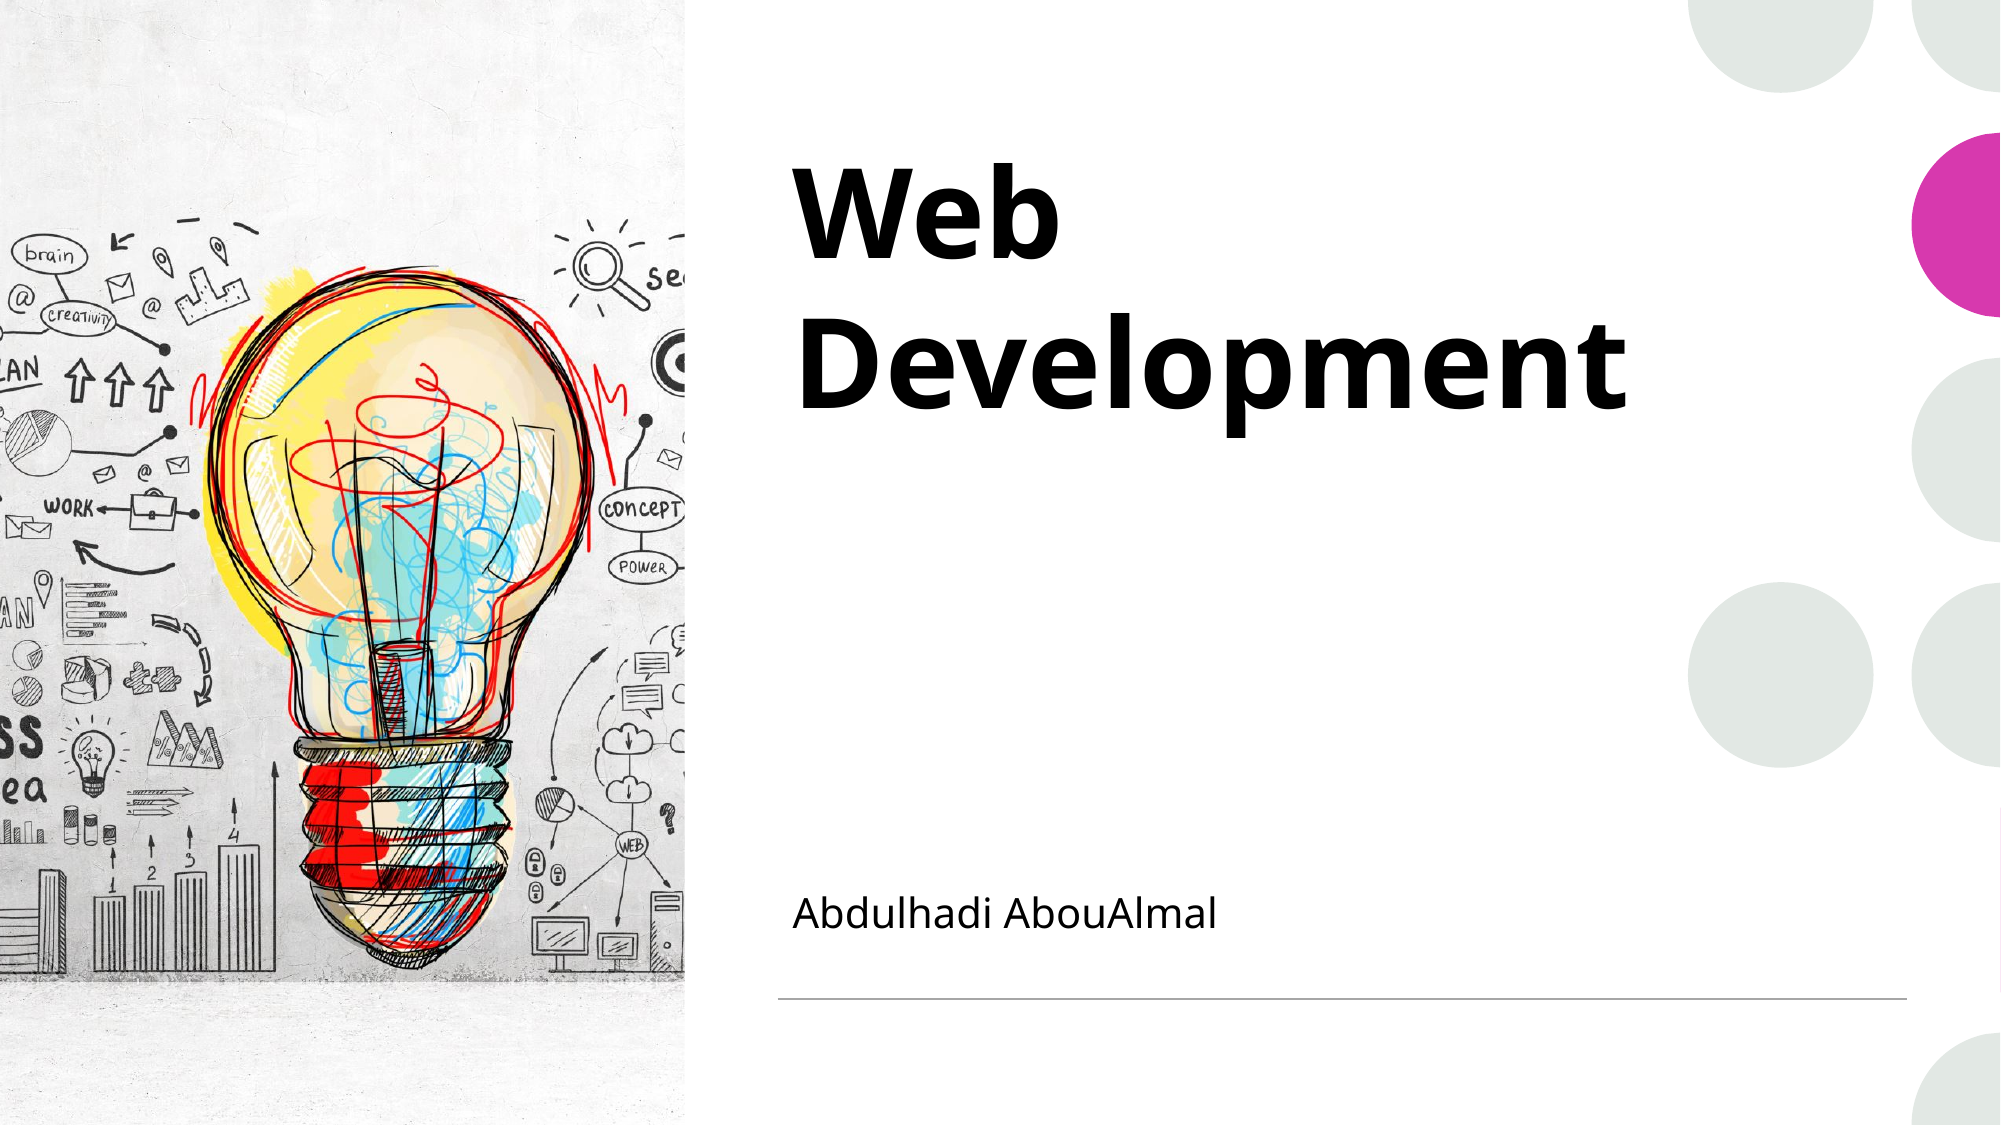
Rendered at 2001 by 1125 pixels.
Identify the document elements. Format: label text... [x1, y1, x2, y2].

title Web Development [777, 126, 1841, 597]
picture [0, 0, 685, 1125]
subtitle Abdulhadi AbouAlmal [777, 702, 1841, 945]
text_box [685, 0, 2000, 1125]
